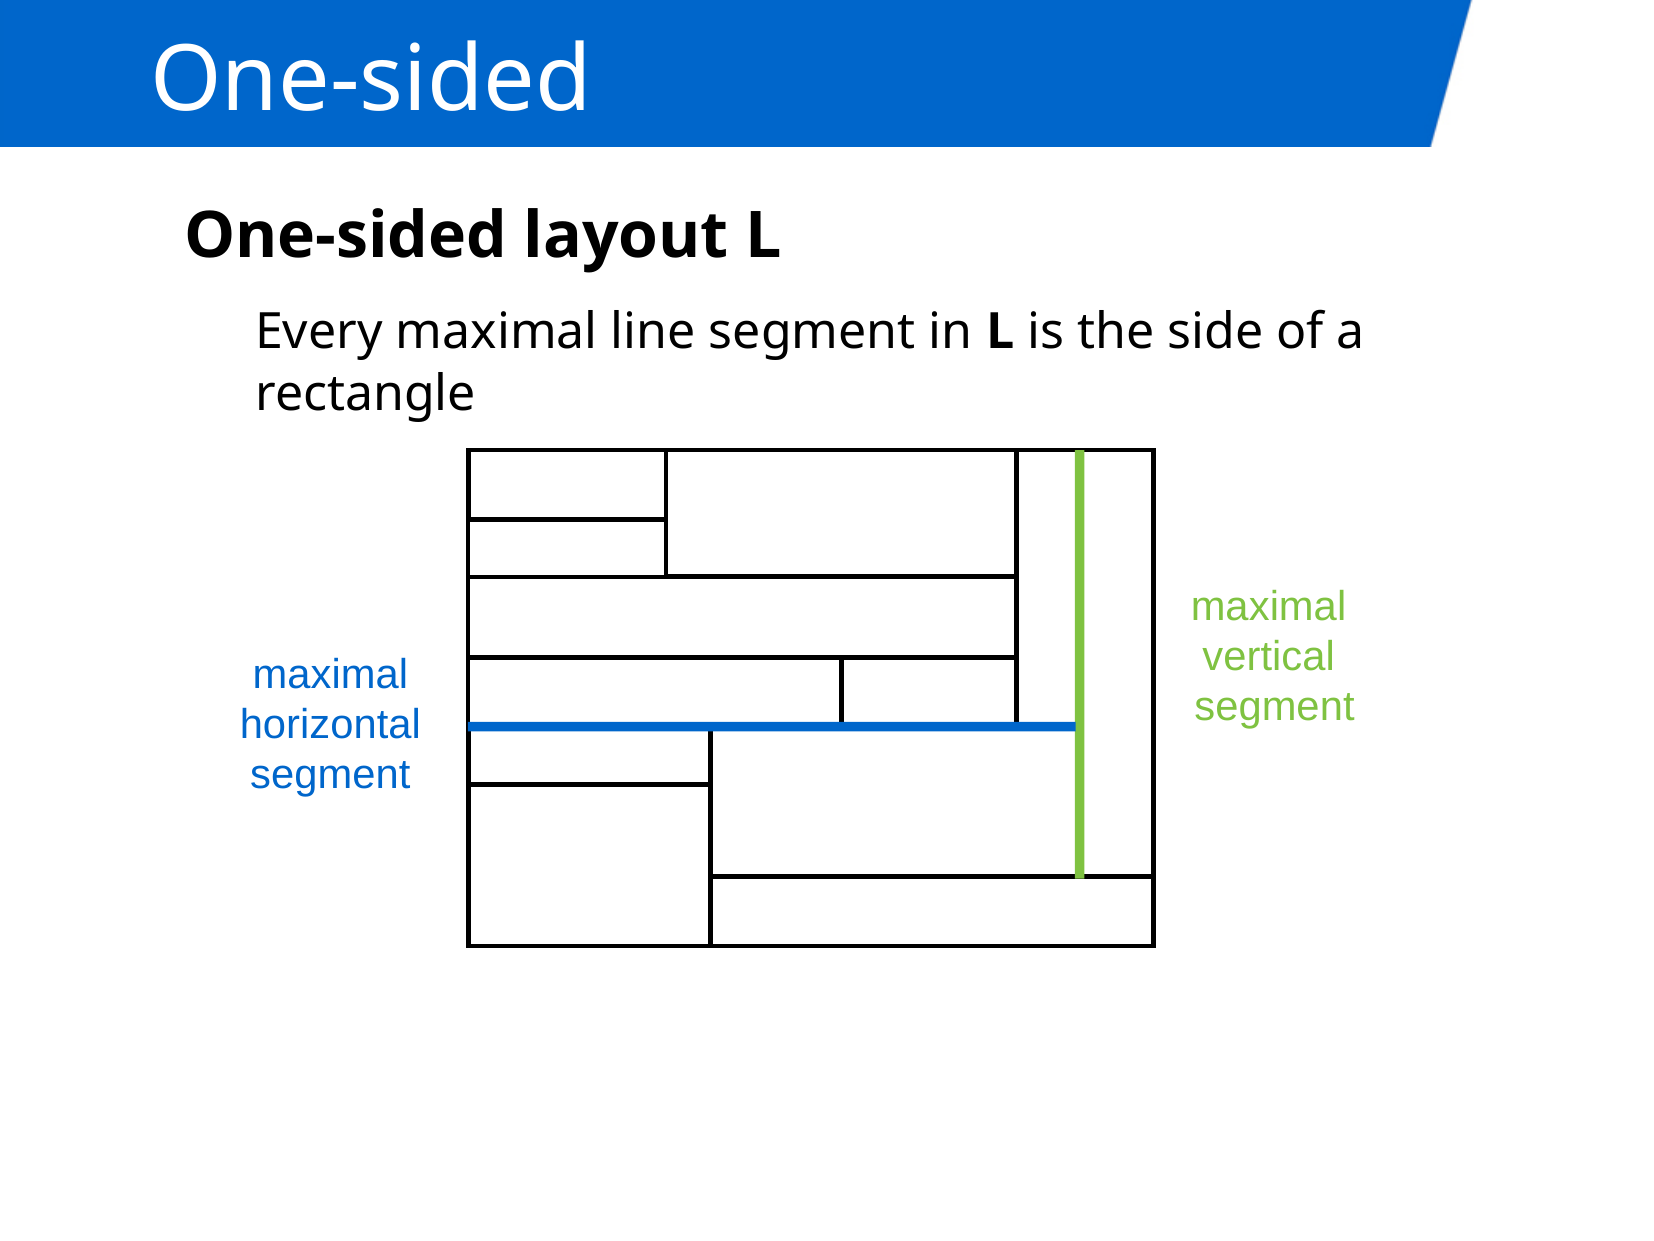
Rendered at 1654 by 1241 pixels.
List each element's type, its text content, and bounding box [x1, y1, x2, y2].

picture [0, 0, 1474, 147]
text_box maximal horizontal segment [225, 639, 436, 806]
text_box maximal vertical segment [1176, 571, 1373, 737]
title One-sided [150, 15, 1456, 136]
list One-sided layout L Every maximal line segment in L is the side of a rectangle [113, 195, 1540, 1118]
